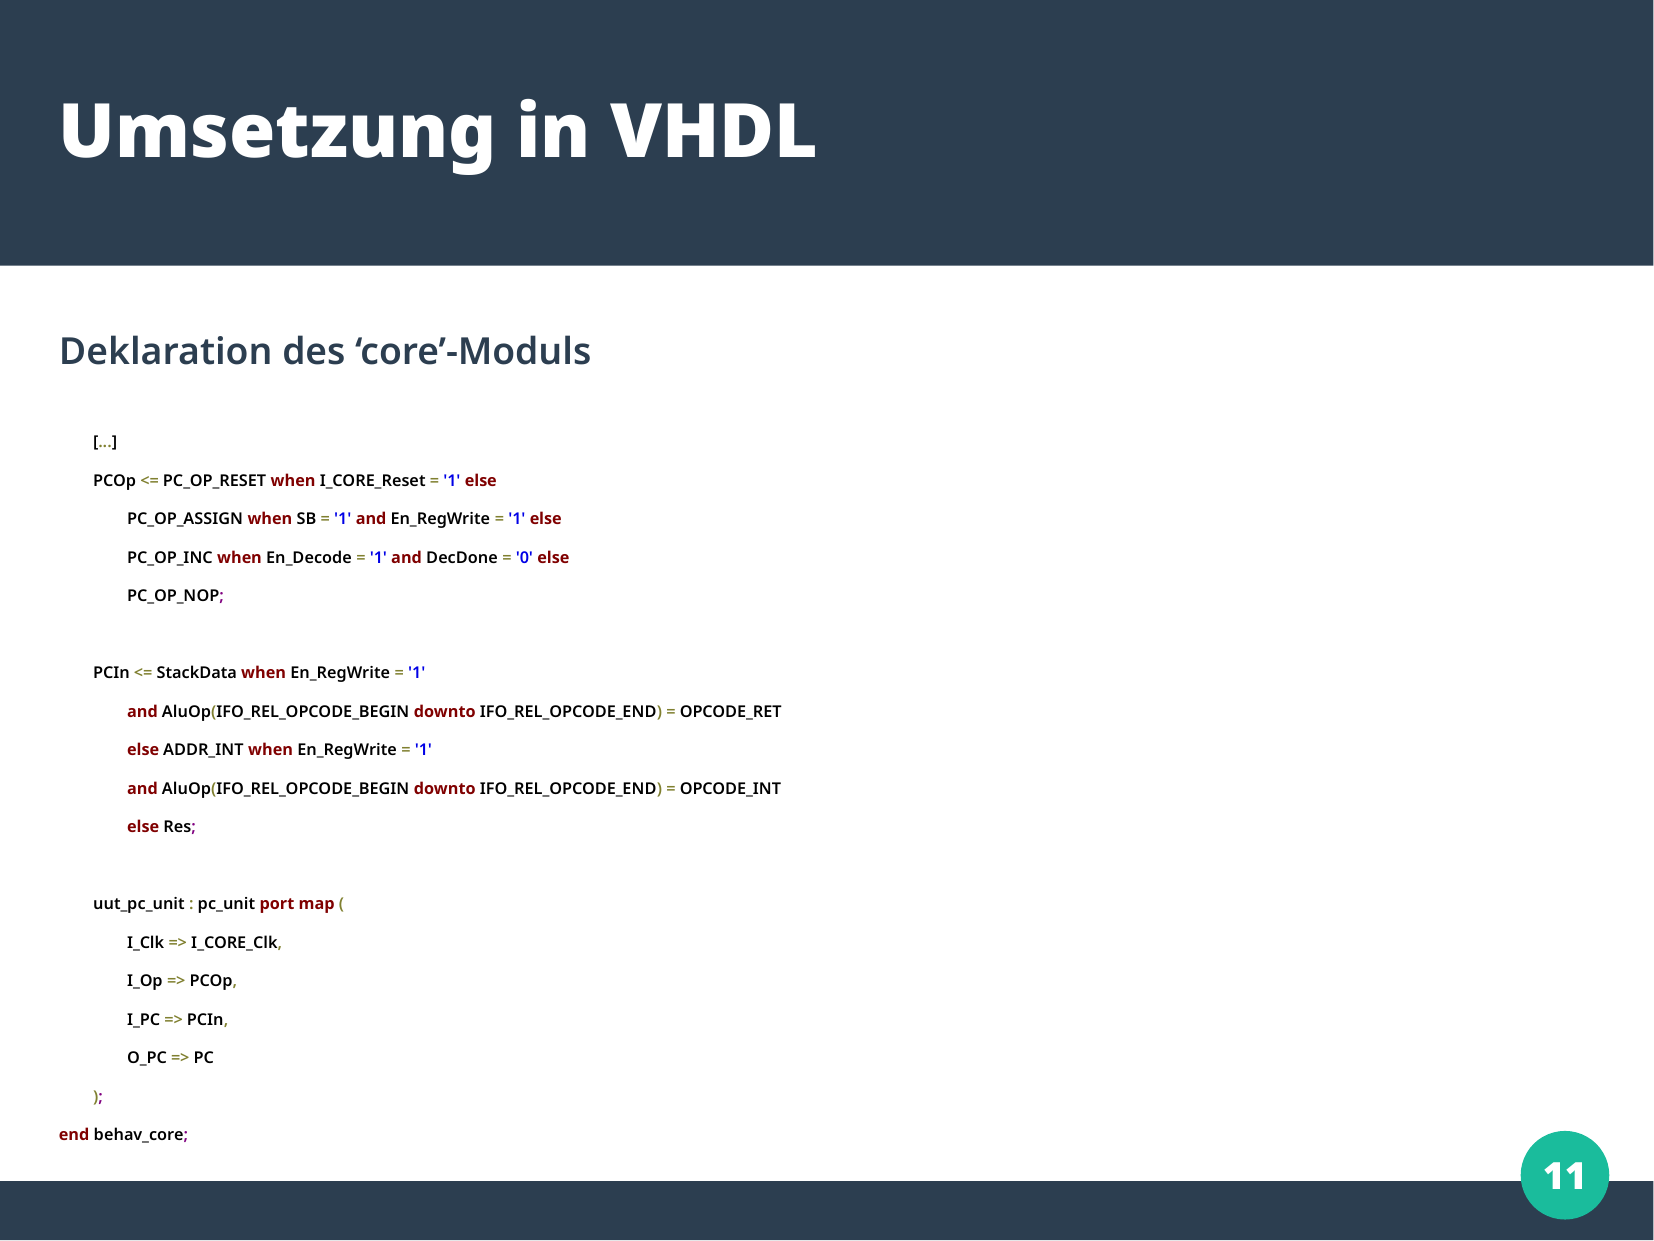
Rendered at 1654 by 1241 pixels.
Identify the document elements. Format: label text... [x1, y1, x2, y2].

list Deklaration des ‘core’-Moduls [...] PCOp <= PC_OP_RESET when I_CORE_Reset = '1' else PC_OP_ASSIGN when SB = '1' and En_RegWrite = '1' else PC_OP_INC when En_Decode = '1' and DecDone = '0' else PC_OP_NOP; PCIn <= StackData when En_RegWrite = '1' and AluOp(IFO_REL_OPCODE_BEGIN downto IFO_REL_OPCODE_END) = OPCODE_RET else ADDR_INT when En_RegWrite = '1' and AluOp(IFO_REL_OPCODE_BEGIN downto IFO_REL_OPCODE_END) = OPCODE_INT else Res; uut_pc_unit : pc_unit port map ( I_Clk => I_CORE_Clk, I_Op => PCOp, I_PC => PCIn, O_PC => PC ); end behav_core; [59, 324, 1595, 1152]
title Umsetzung in VHDL [59, 49, 1595, 207]
